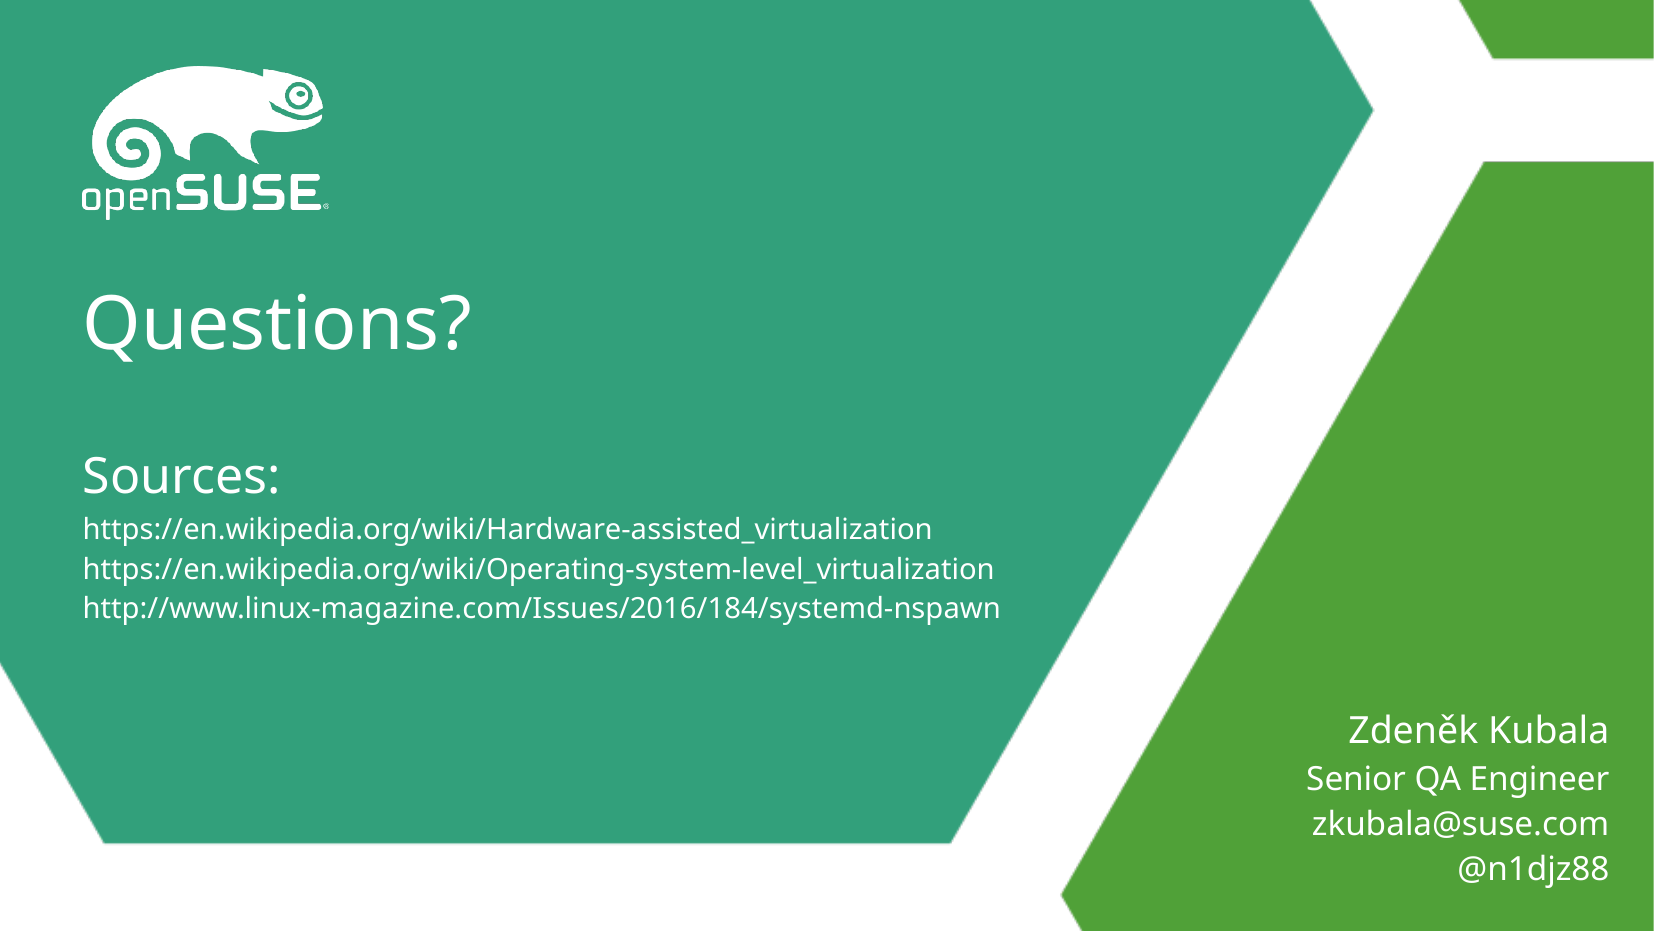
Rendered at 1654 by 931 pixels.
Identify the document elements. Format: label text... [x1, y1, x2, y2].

subtitle Zdeněk Kubala Senior QA Engineer zkubala@suse.com @n1djz88 [1183, 686, 1610, 931]
title Questions? Sources: https://en.wikipedia.org/wiki/Hardware-assisted_virtualization https://en.wikipedia.org/wiki/Operating-system-level_virtualization http://www.linux-magazine.com/Issues/2016/184/systemd-nspawn [82, 158, 1218, 807]
picture [0, 0, 1654, 931]
